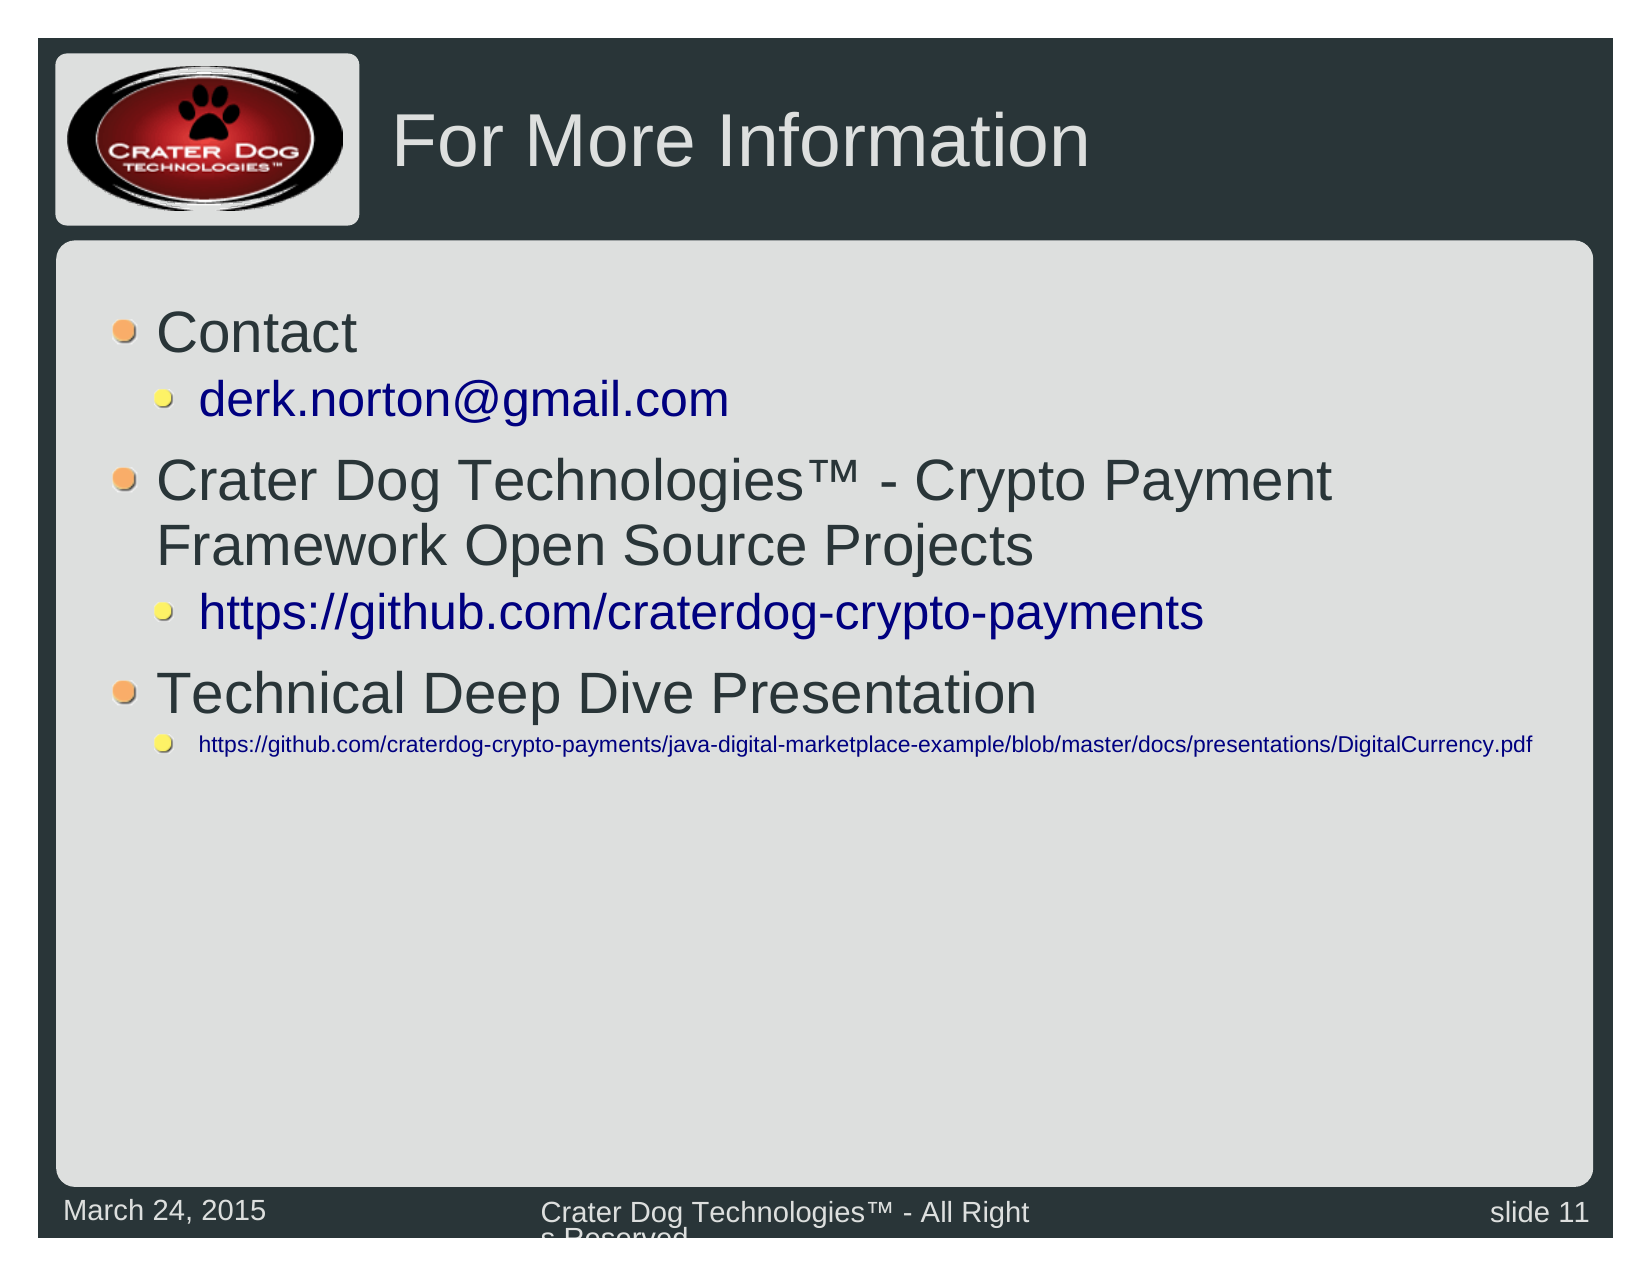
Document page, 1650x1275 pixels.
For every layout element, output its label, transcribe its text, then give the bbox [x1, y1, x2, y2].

picture [67, 66, 343, 211]
list Contact derk.norton@gmail.com Crater Dog Technologies™ - Crypto Payment Framework Open Source Projects https://github.com/craterdog-crypto-payments Technical Deep Dive Presentation https://github.com/craterdog-crypto-payments/java-digital-marketplace-example/blob/master/docs/presentations/DigitalCurrency.pdf [77, 299, 1557, 1163]
title For More Information [391, 55, 1572, 224]
